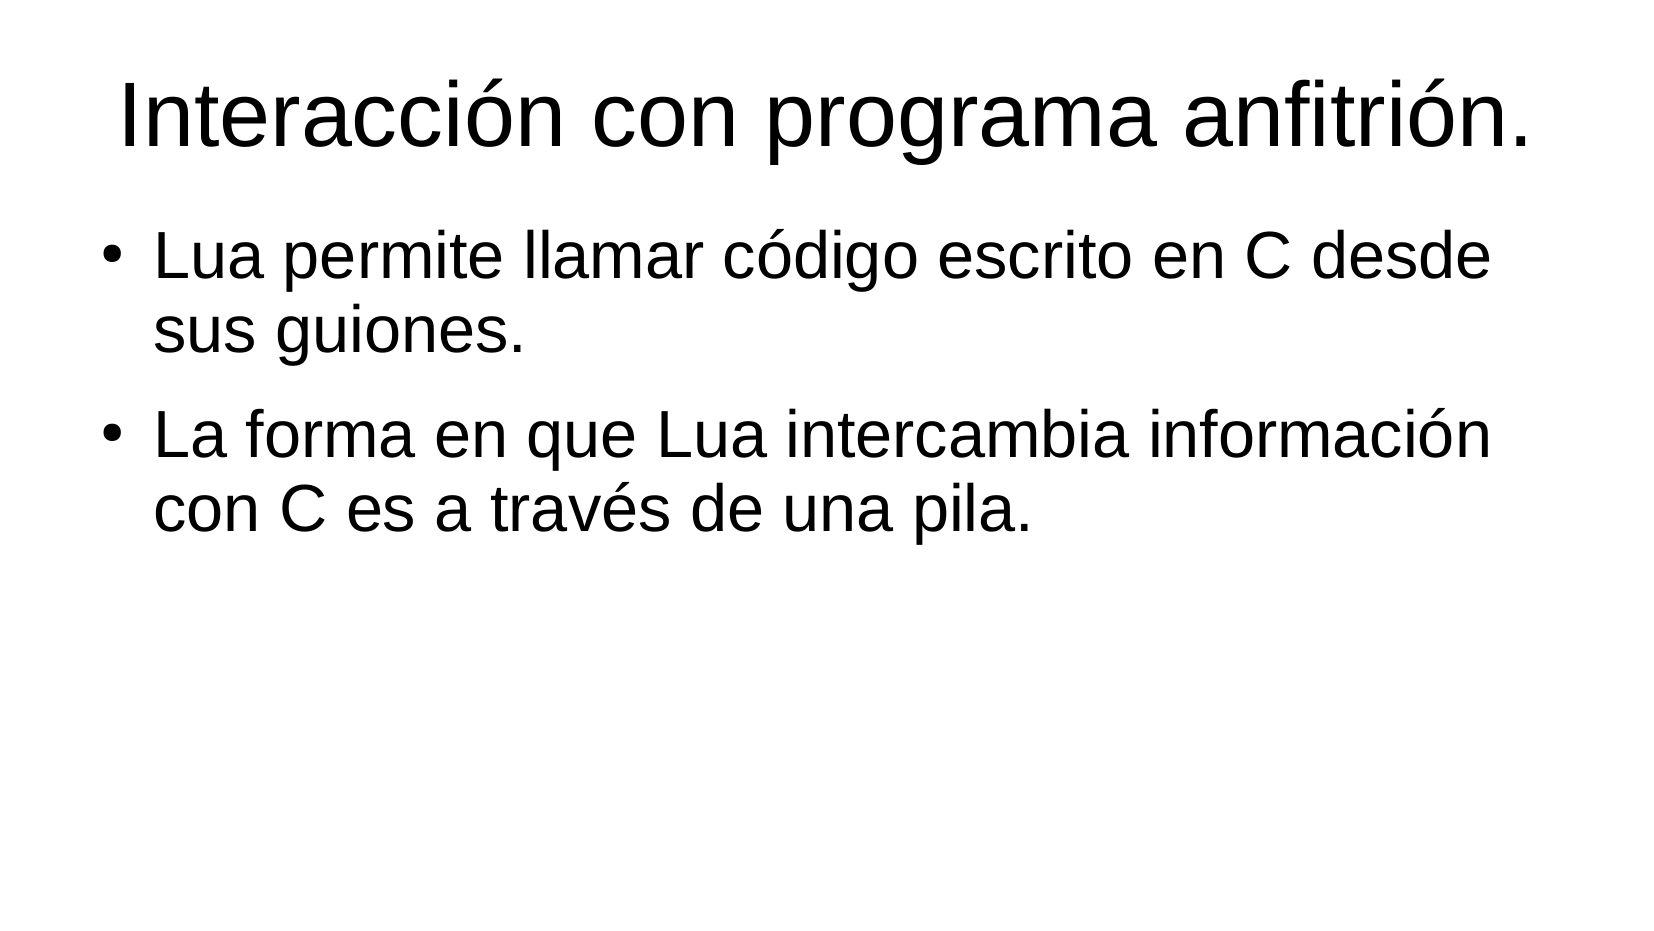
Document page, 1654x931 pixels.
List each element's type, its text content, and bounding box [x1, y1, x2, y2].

list Lua permite llamar código escrito en C desde sus guiones. La forma en que Lua intercambia información con C es a través de una pila. [82, 217, 1571, 758]
title Interacción con programa anfitrión. [82, 37, 1571, 193]
